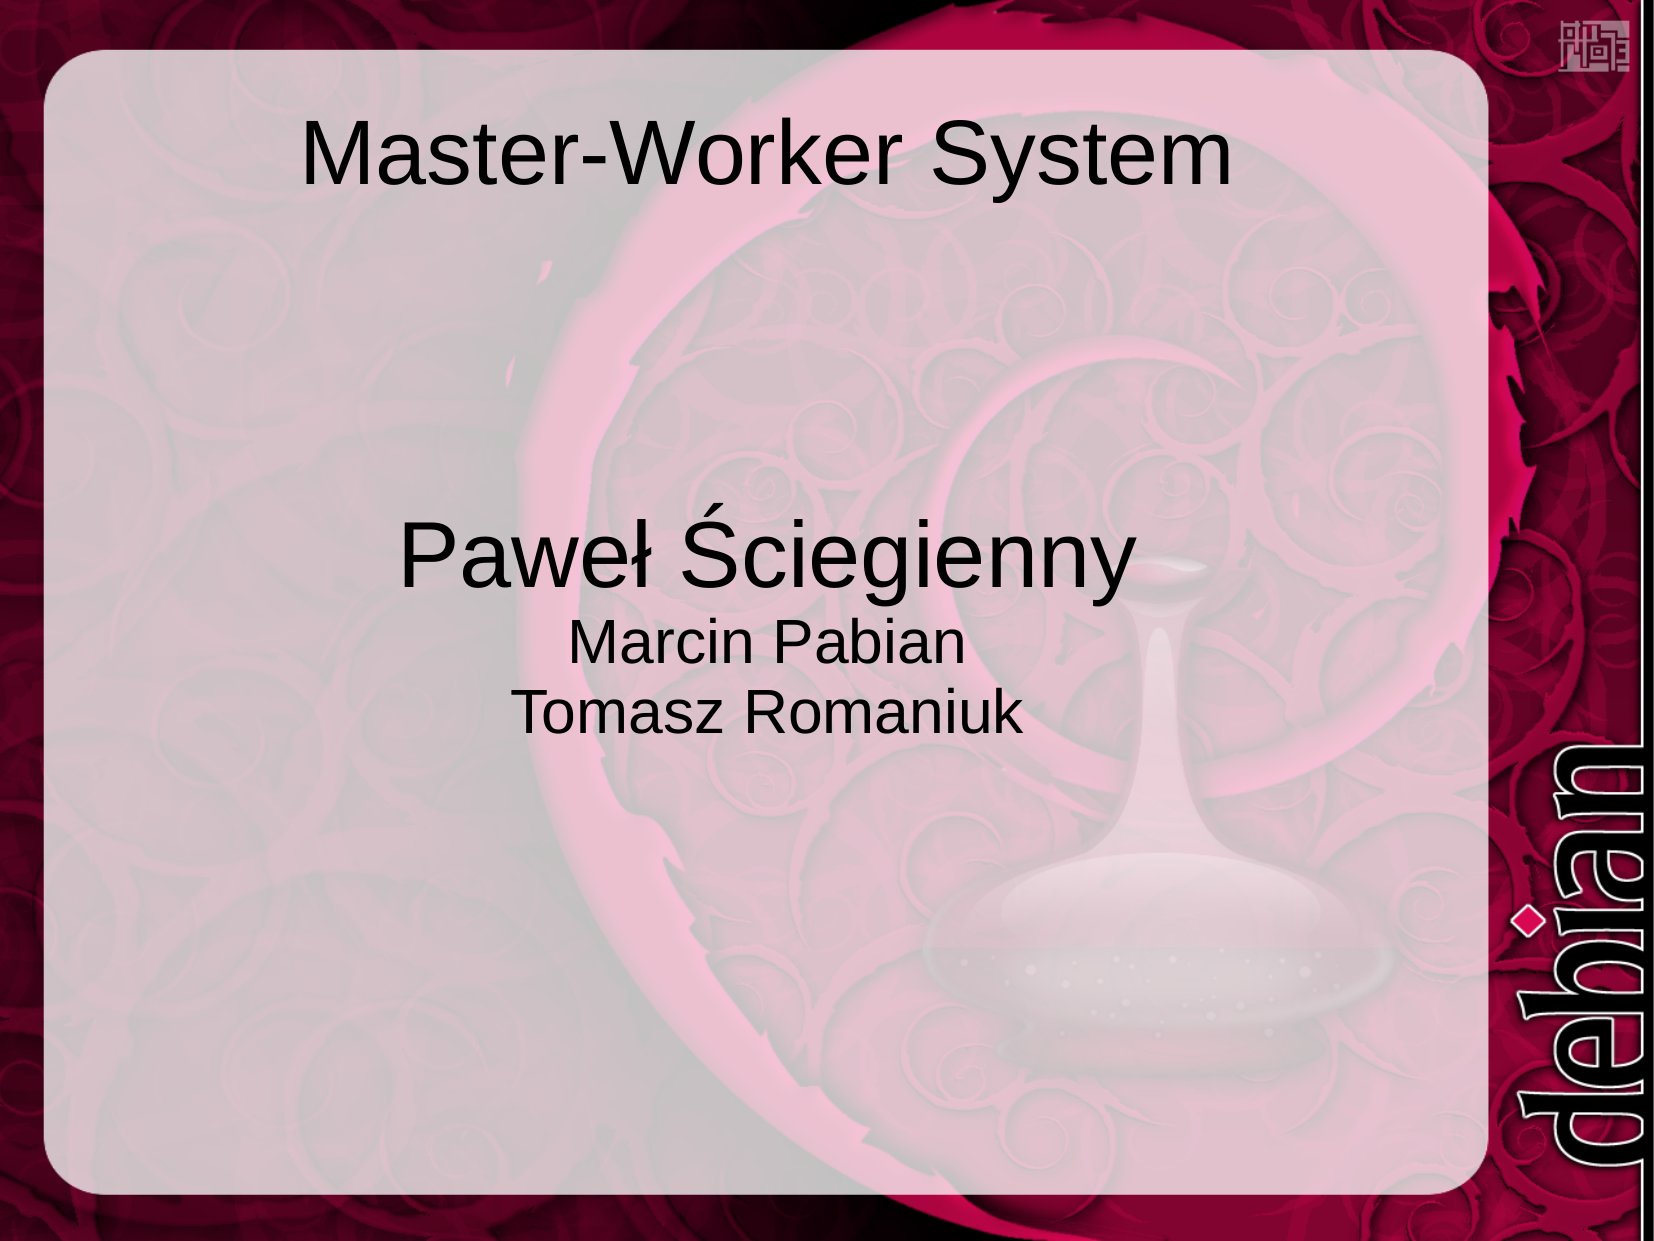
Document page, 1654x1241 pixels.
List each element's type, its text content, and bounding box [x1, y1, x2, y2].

subtitle Paweł Ściegienny Marcin Pabian Tomasz Romaniuk [59, 290, 1477, 1109]
title Master-Worker System [59, 49, 1477, 257]
picture [0, 0, 1654, 1241]
